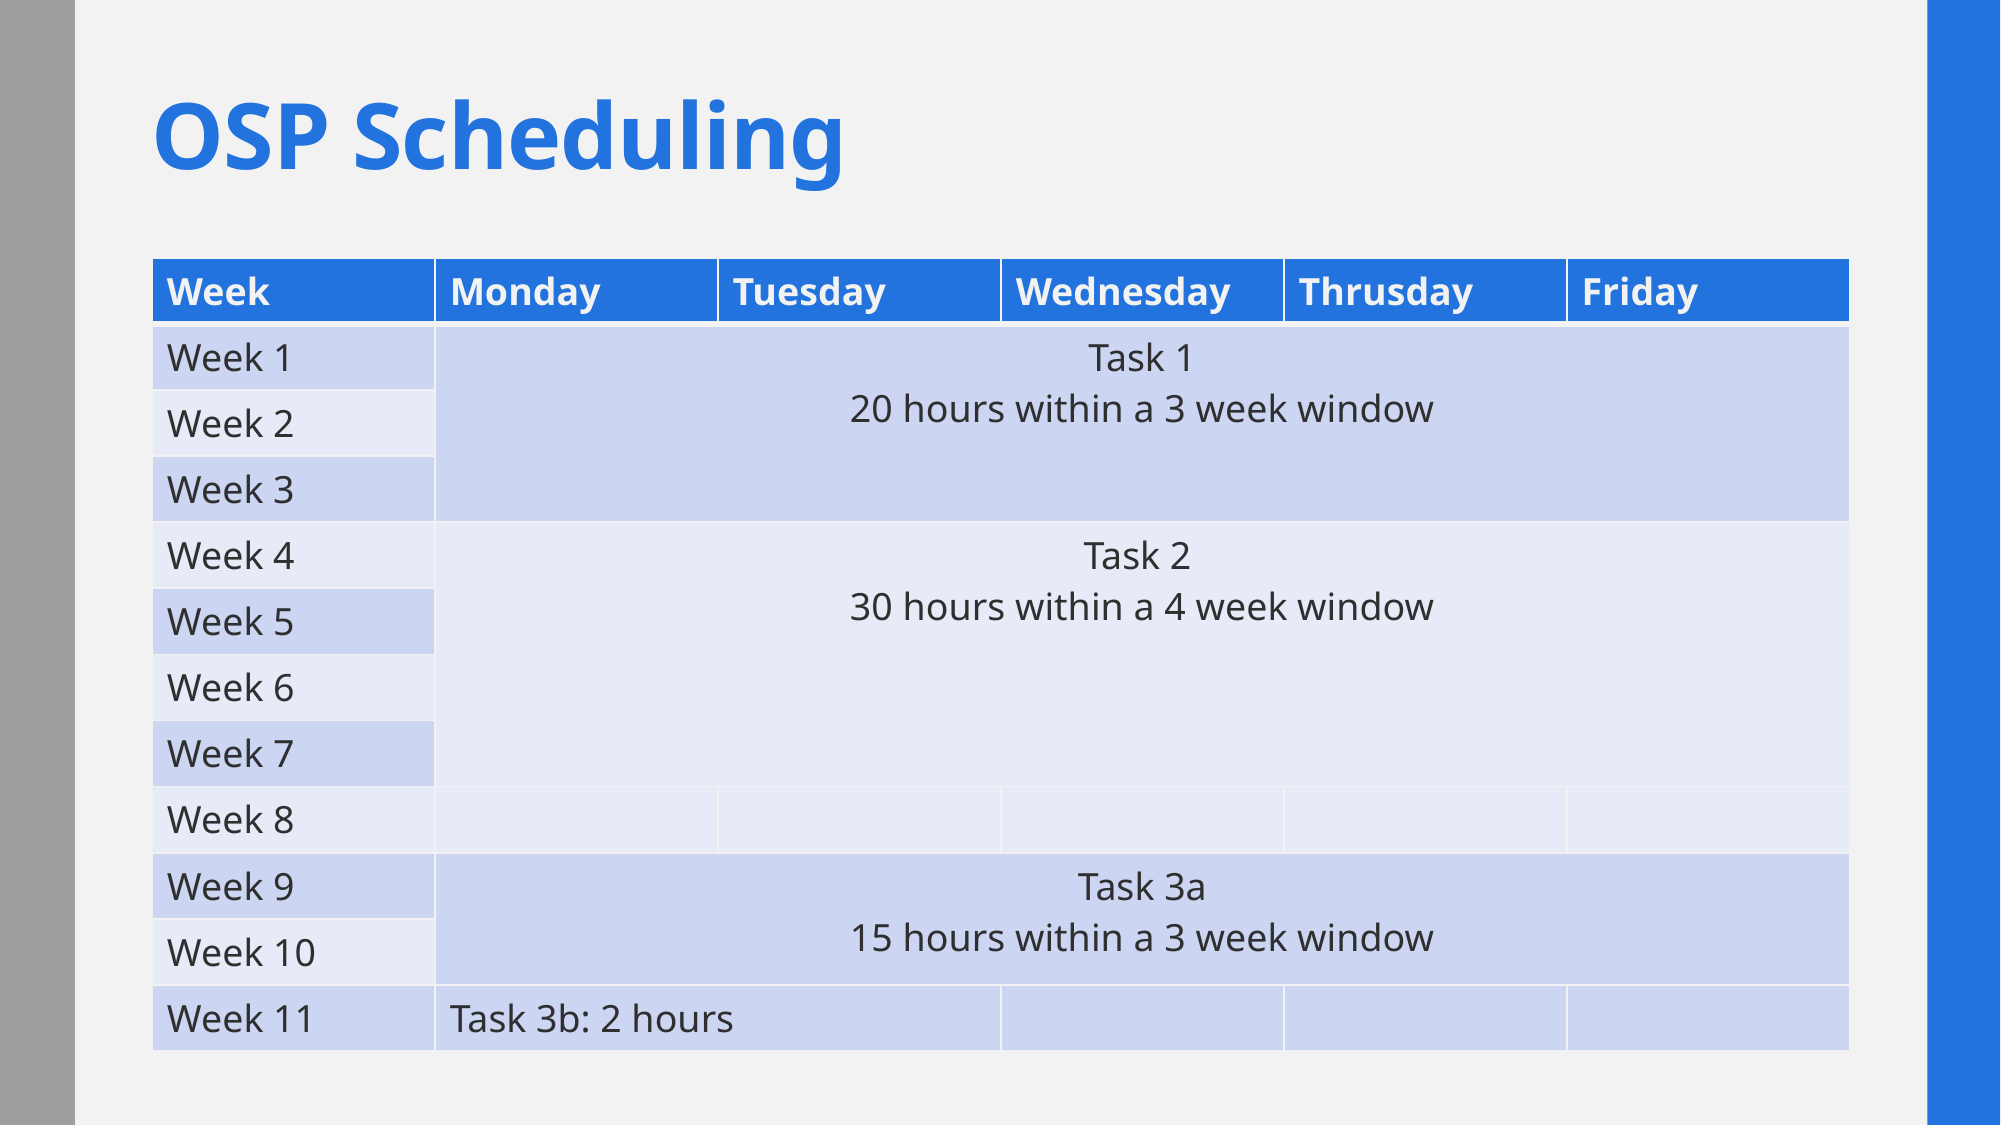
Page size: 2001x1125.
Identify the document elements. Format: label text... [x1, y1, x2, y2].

table_cell Week 7 [153, 721, 434, 786]
table_cell Week 11 [153, 986, 434, 1050]
table_cell [1568, 986, 1849, 1050]
table_cell Task 3a 15 hours within a 3 week window [436, 854, 1849, 984]
table_cell [1002, 986, 1283, 1050]
table_header Friday [1568, 259, 1849, 321]
table_cell Week 2 [153, 391, 434, 455]
table_cell Week 3 [153, 457, 434, 521]
table_cell Week 1 [153, 327, 434, 389]
list OSP Scheduling [151, 78, 1850, 199]
table_cell [1002, 787, 1283, 852]
table_cell Task 3b: 2 hours [436, 986, 1000, 1050]
table_cell Week 5 [153, 589, 434, 654]
table_cell [1285, 986, 1566, 1050]
table_cell Week 9 [153, 854, 434, 918]
table_cell Week 4 [153, 523, 434, 587]
table_header Thrusday [1285, 259, 1566, 321]
table_cell [436, 787, 717, 852]
table_cell Week 10 [153, 920, 434, 984]
table_cell [1285, 787, 1566, 852]
table_cell Week 6 [153, 655, 434, 720]
table_header Monday [436, 259, 717, 321]
table_header Week [153, 259, 434, 321]
table_cell Task 1 20 hours within a 3 week window [436, 327, 1849, 521]
table_cell Week 8 [153, 787, 434, 852]
table_cell [1568, 787, 1849, 852]
table_cell [719, 787, 1000, 852]
table_cell Task 2 30 hours within a 4 week window [436, 523, 1849, 786]
table_header Tuesday [719, 259, 1000, 321]
table_header Wednesday [1002, 259, 1283, 321]
